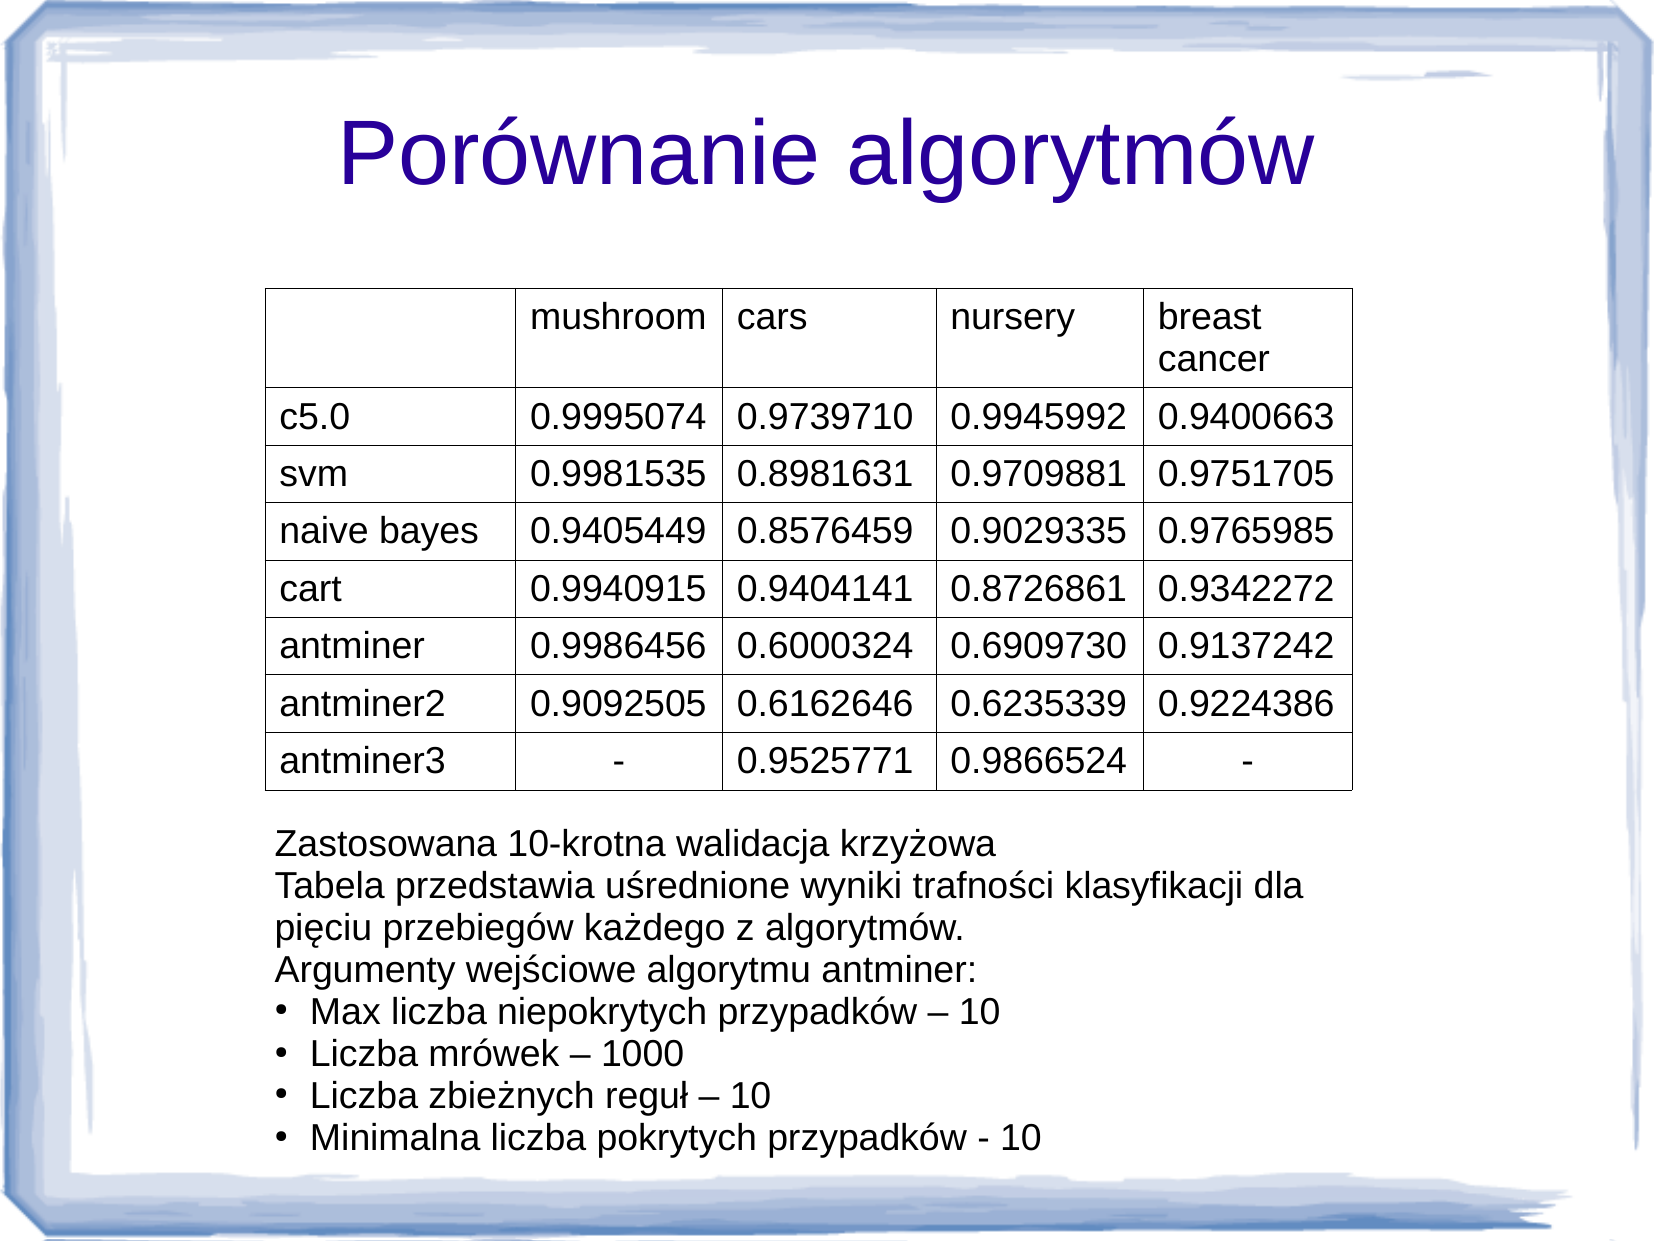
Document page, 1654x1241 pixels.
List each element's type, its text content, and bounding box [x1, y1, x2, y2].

table_cell naive bayes [266, 503, 515, 560]
table_cell svm [266, 446, 515, 502]
table_cell antminer3 [266, 733, 515, 790]
table_cell 0.9940915 [516, 561, 722, 617]
table_header nursery [937, 289, 1143, 387]
table_cell - [516, 733, 722, 790]
table_cell 0.8981631 [723, 446, 936, 502]
table_cell antminer [266, 618, 515, 674]
text_box Zastosowana 10-krotna walidacja krzyżowa Tabela przedstawia uśrednione wyniki trafności klasyfikacji dla pięciu przebiegów każdego z algorytmów. Argumenty wejściowe algorytmu antminer: Max liczba niepokrytych przypadków – 10 Liczba mrówek – 1000 Liczba zbieżnych reguł – 10 Minimalna liczba pokrytych przypadków - 10 [259, 814, 1359, 1167]
table_header cars [723, 289, 936, 387]
table_cell 0.6000324 [723, 618, 936, 674]
table_cell 0.9739710 [723, 388, 936, 445]
table_header mushroom [516, 289, 722, 387]
table_cell 0.9400663 [1144, 388, 1352, 445]
table_cell 0.9765985 [1144, 503, 1352, 560]
table_header breast cancer [1144, 289, 1352, 387]
table_cell 0.9137242 [1144, 618, 1352, 674]
table_cell 0.8726861 [937, 561, 1143, 617]
table_cell 0.9751705 [1144, 446, 1352, 502]
table_cell 0.6235339 [937, 675, 1143, 732]
table_cell 0.9995074 [516, 388, 722, 445]
table_cell 0.8576459 [723, 503, 936, 560]
table_cell 0.6909730 [937, 618, 1143, 674]
table_cell 0.6162646 [723, 675, 936, 732]
table_cell 0.9866524 [937, 733, 1143, 790]
table_cell 0.9986456 [516, 618, 722, 674]
table_cell 0.9092505 [516, 675, 722, 732]
table_cell 0.9981535 [516, 446, 722, 502]
table_cell 0.9342272 [1144, 561, 1352, 617]
table_cell antminer2 [266, 675, 515, 732]
table_cell 0.9525771 [723, 733, 936, 790]
table_cell 0.9404141 [723, 561, 936, 617]
table_cell c5.0 [266, 388, 515, 445]
table_header [266, 289, 515, 387]
table_cell - [1144, 733, 1352, 790]
table_cell 0.9945992 [937, 388, 1143, 445]
title Porównanie algorytmów [82, 49, 1571, 257]
picture [0, 0, 1654, 1241]
table_cell 0.9405449 [516, 503, 722, 560]
table_cell cart [266, 561, 515, 617]
table_cell 0.9029335 [937, 503, 1143, 560]
table_cell 0.9709881 [937, 446, 1143, 502]
table_cell 0.9224386 [1144, 675, 1352, 732]
